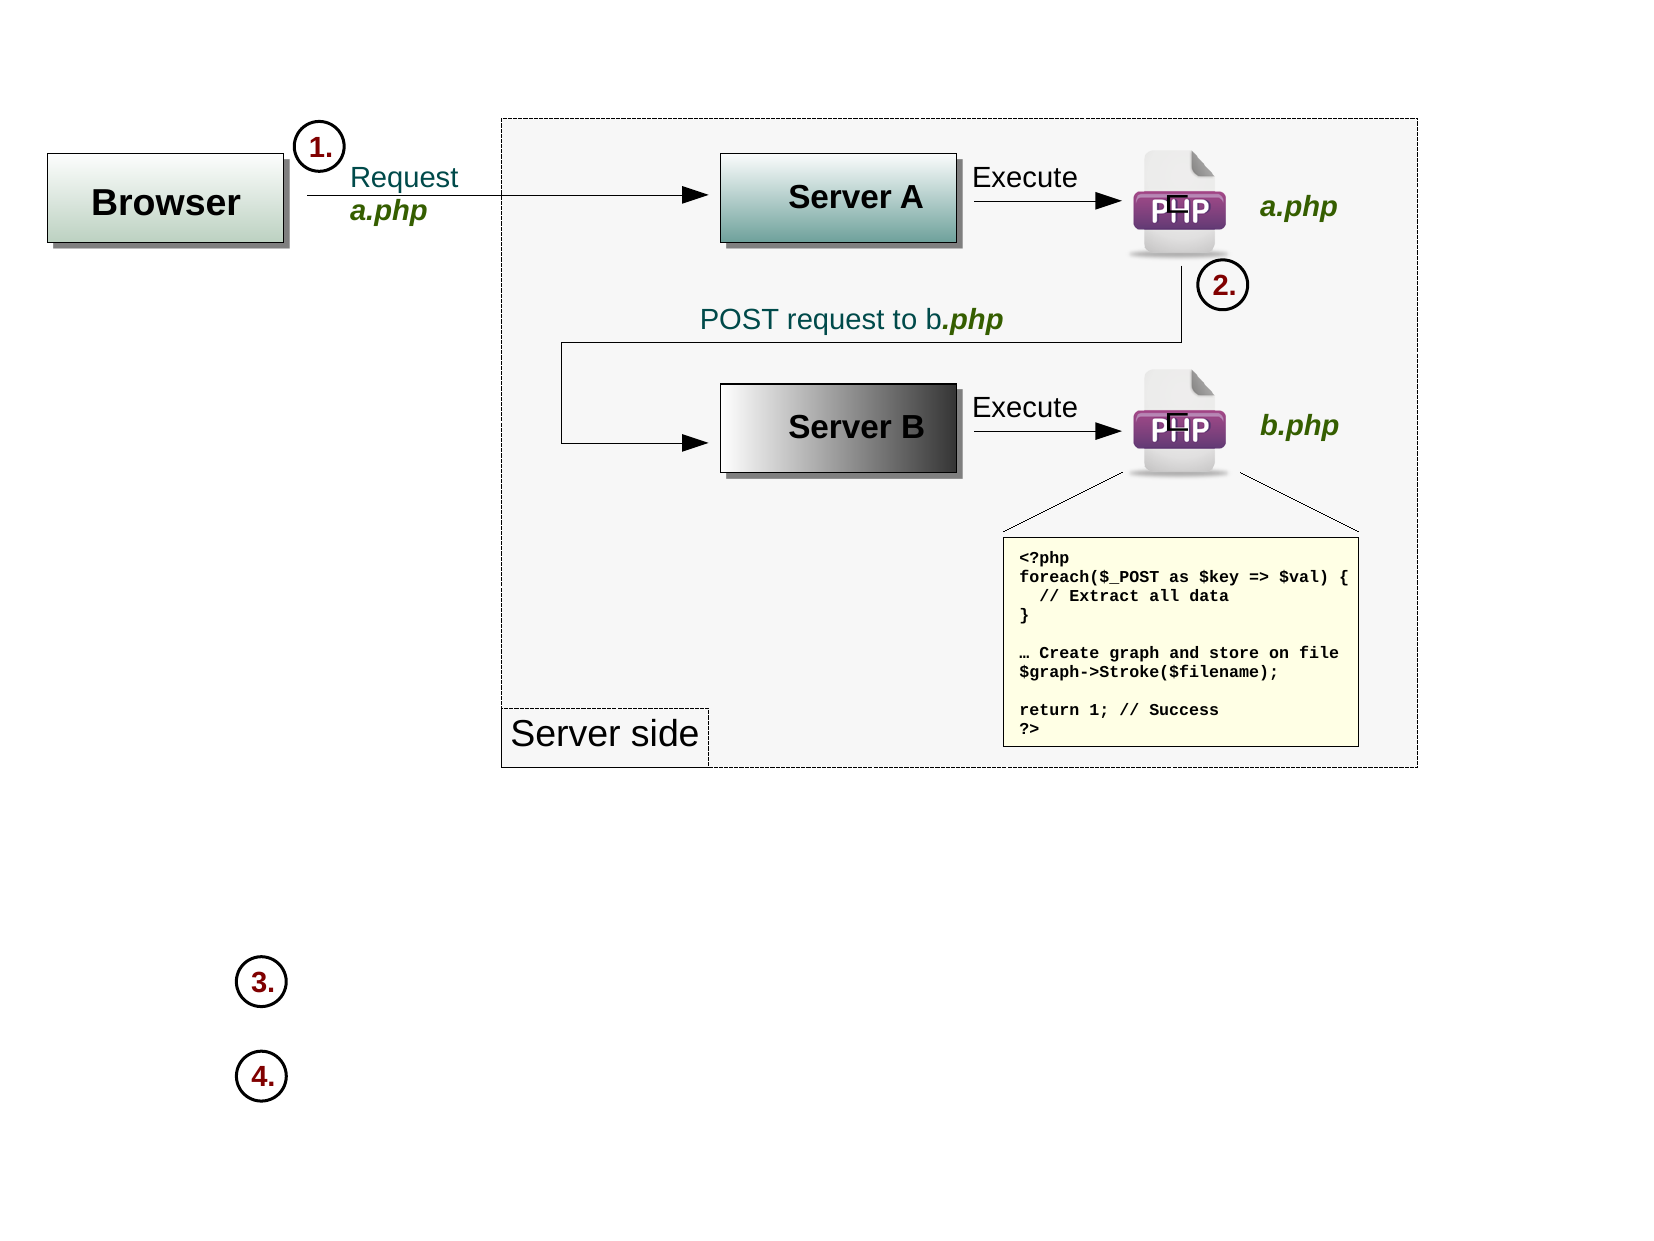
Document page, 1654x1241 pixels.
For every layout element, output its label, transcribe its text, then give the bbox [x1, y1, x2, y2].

text_box 3. [236, 958, 291, 1007]
text_box 2. [1197, 261, 1252, 310]
picture [1122, 360, 1235, 485]
text_box Execute [957, 153, 1093, 201]
picture [1122, 141, 1235, 266]
text_box b.php [1245, 401, 1355, 449]
text_box a.php [1245, 182, 1353, 231]
text_box Server B [773, 401, 940, 454]
text_box Server side [495, 705, 715, 762]
text_box [47, 153, 284, 243]
text_box [501, 118, 1418, 768]
text_box 4. [236, 1053, 291, 1101]
text_box 1. [294, 123, 349, 171]
text_box Server A [773, 171, 938, 224]
text_box POST request to b.php [685, 295, 1019, 343]
text_box <?php foreach($_POST as $key => $val) { // Extract all data } … Create graph and store on file $graph->Stroke($filename); return 1; // Success ?> [1004, 541, 1365, 747]
text_box Execute [957, 383, 1093, 432]
text_box Request a.php [335, 153, 483, 234]
text_box Browser [76, 174, 302, 234]
